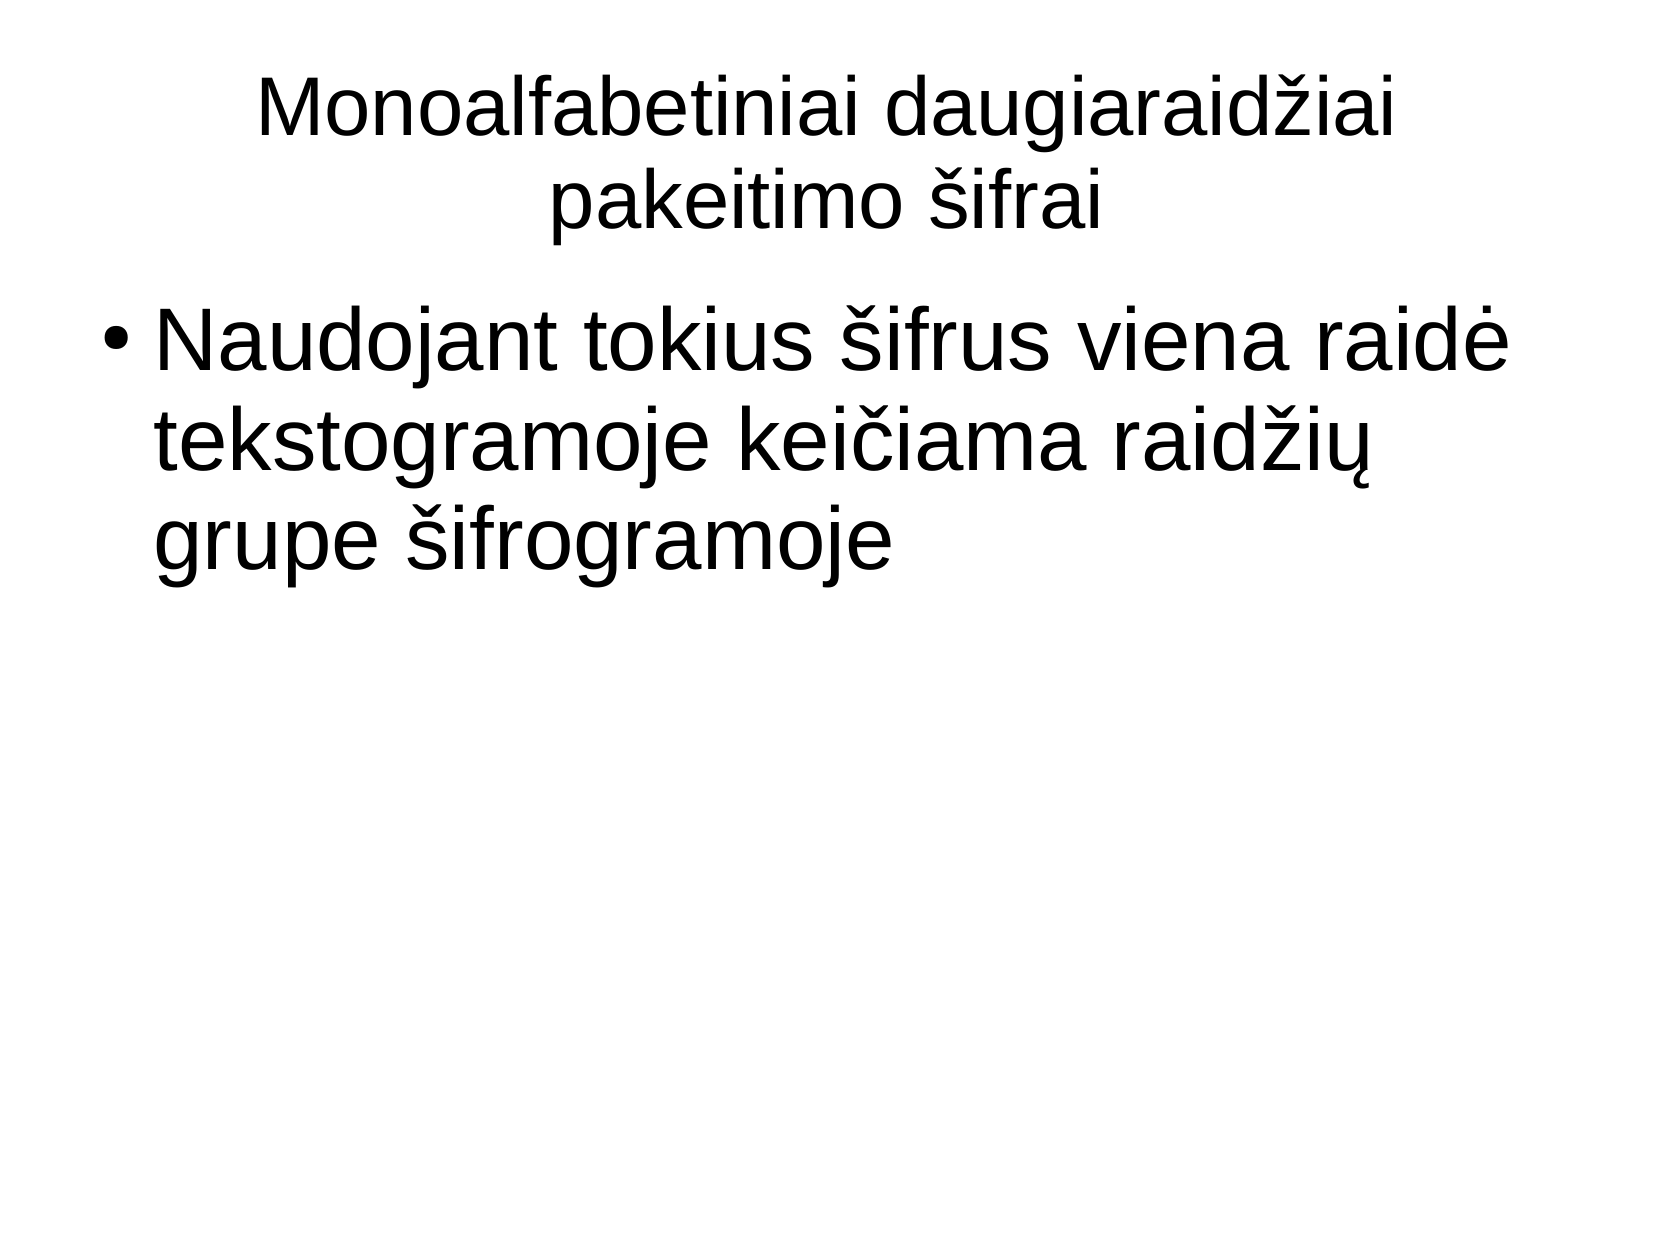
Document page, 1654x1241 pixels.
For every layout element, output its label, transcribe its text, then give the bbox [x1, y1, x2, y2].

title Monoalfabetiniai daugiaraidžiai pakeitimo šifrai [82, 49, 1571, 257]
list Naudojant tokius šifrus viena raidė tekstogramoje keičiama raidžių grupe šifrogramoje [82, 290, 1571, 1010]
